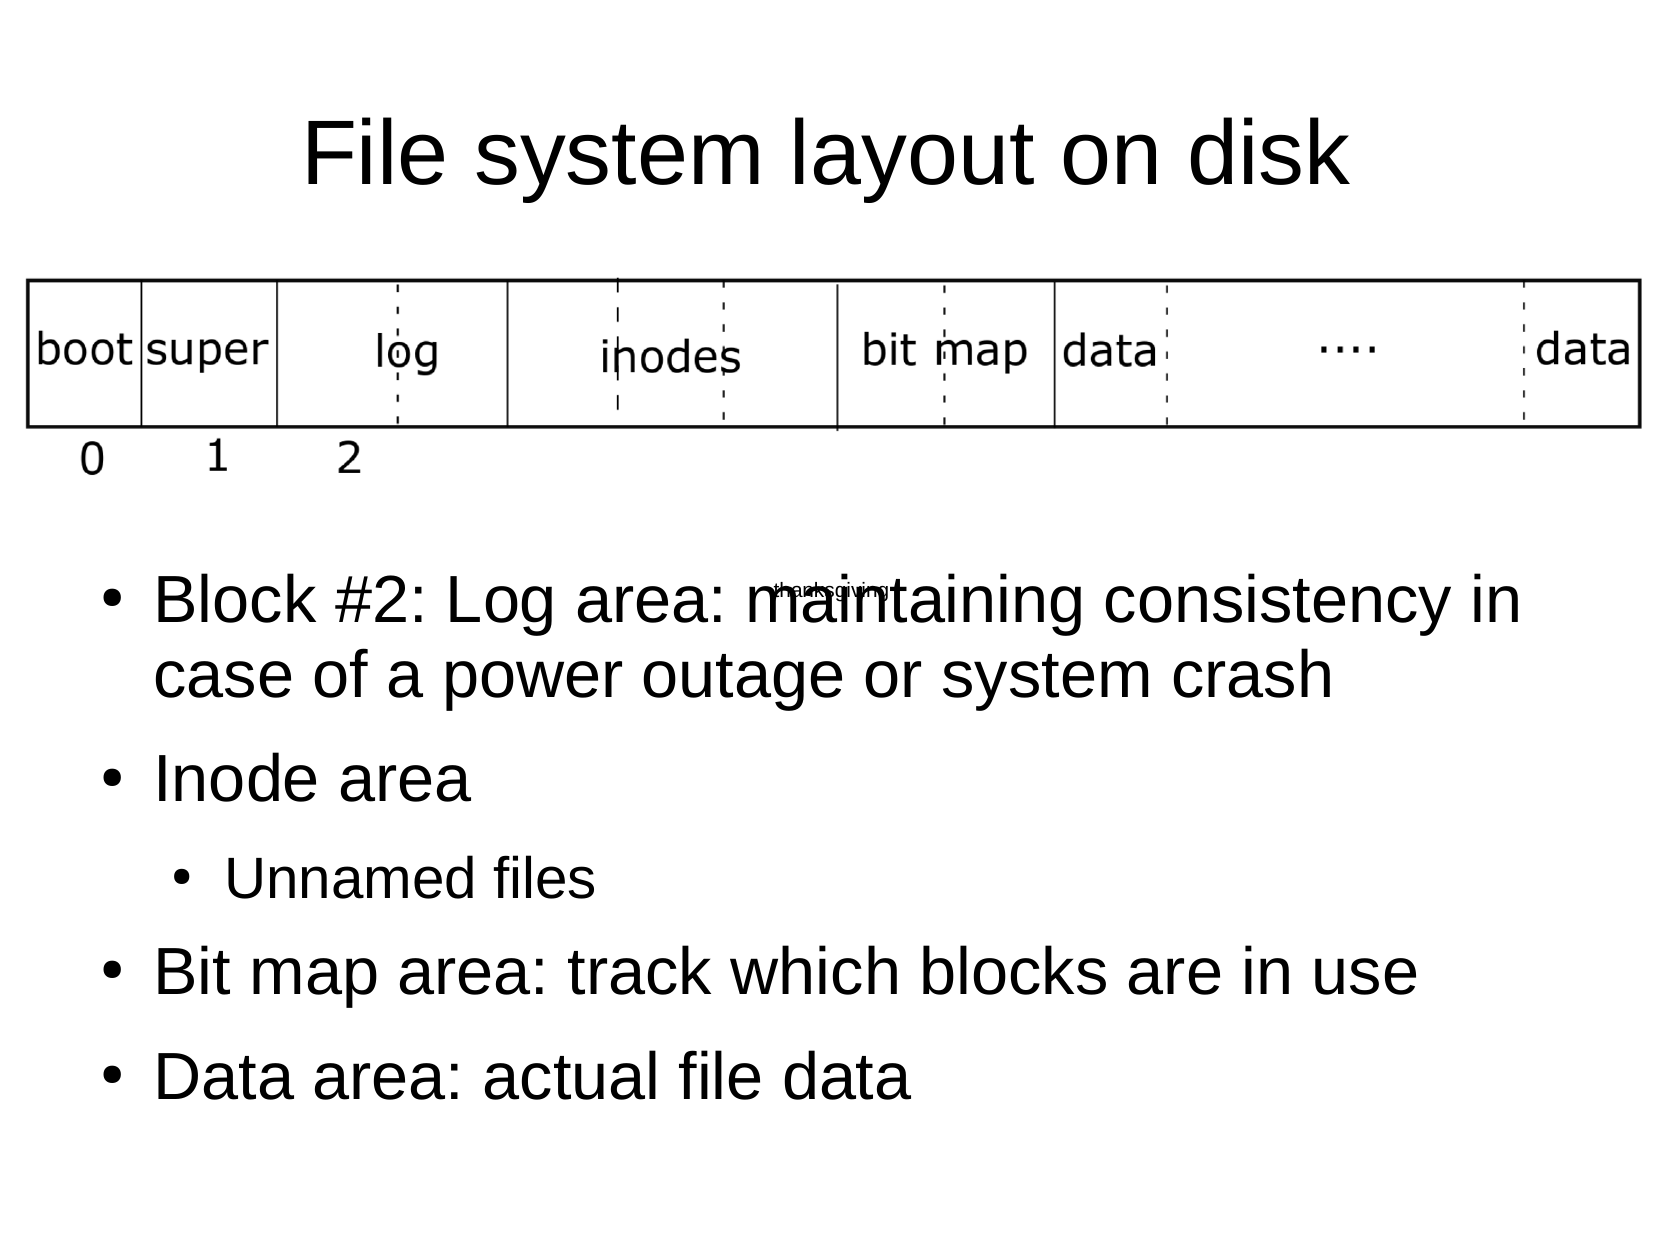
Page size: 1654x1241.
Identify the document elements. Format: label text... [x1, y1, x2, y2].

picture [4, 257, 1654, 488]
text_box thanksgiving [759, 571, 904, 610]
title File system layout on disk [82, 49, 1571, 257]
list Block #2: Log area: maintaining consistency in case of a power outage or system crash Inode area Unnamed files Bit map area: track which blocks are in use Data area: actual file data [82, 562, 1571, 1163]
